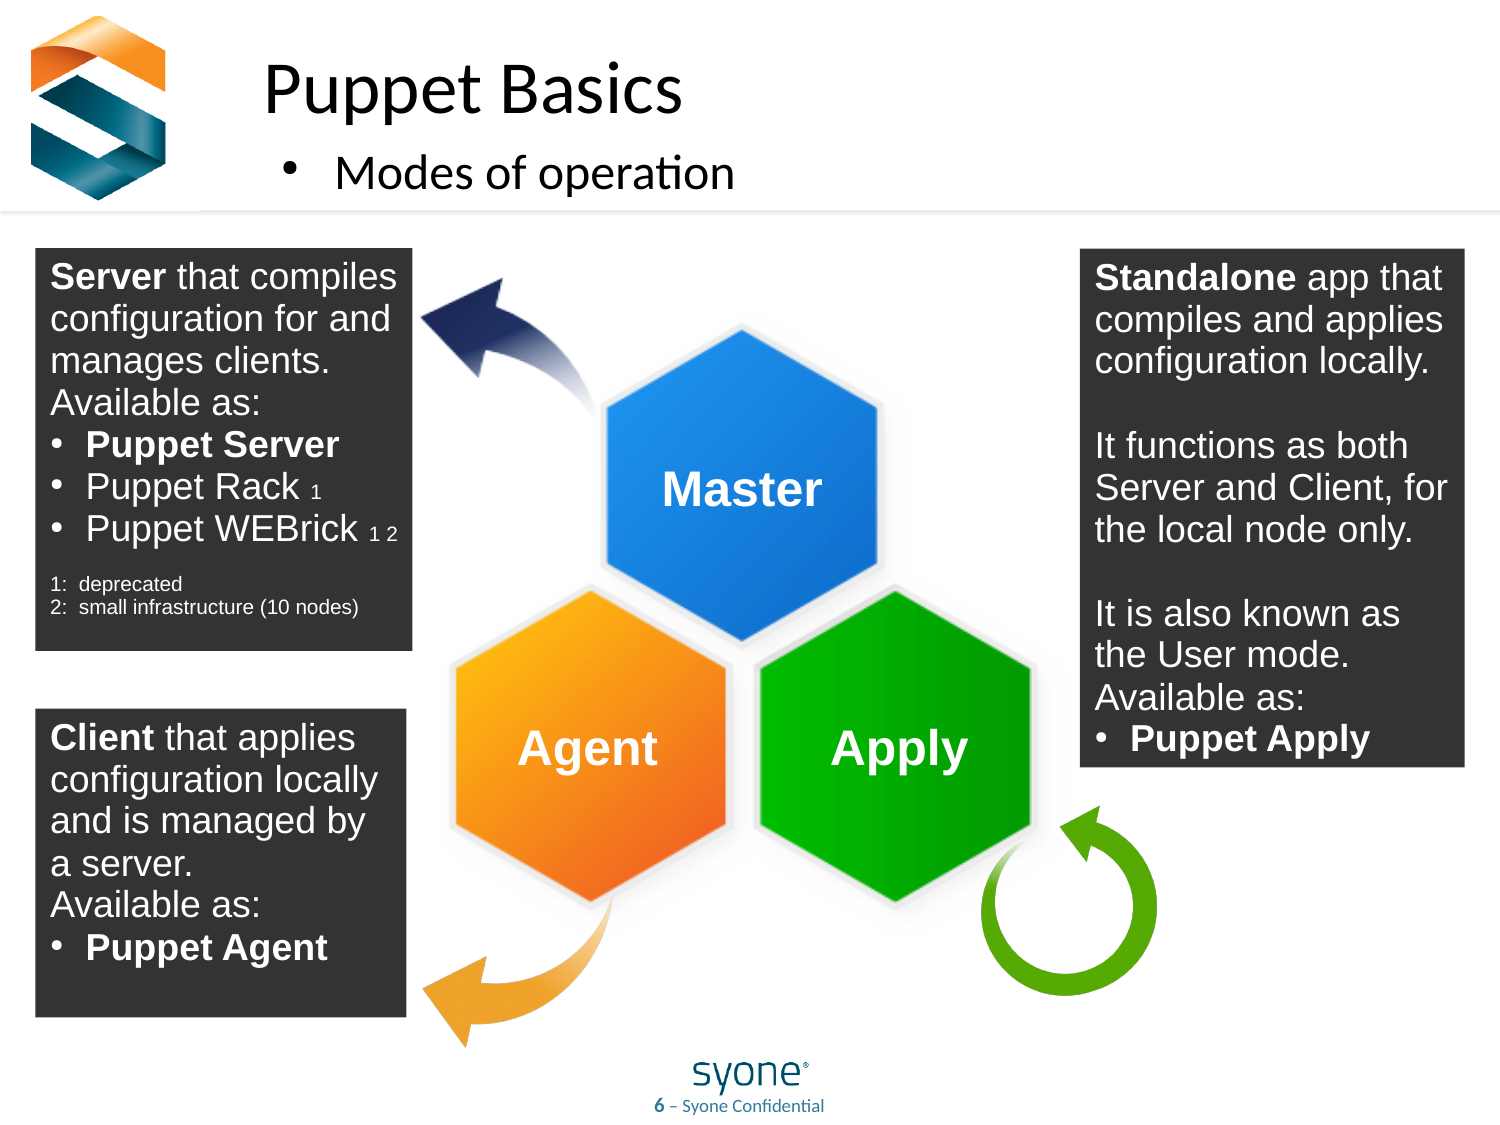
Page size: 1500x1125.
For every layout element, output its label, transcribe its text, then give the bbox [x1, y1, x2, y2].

picture [0, 0, 1500, 219]
text_box Standalone app that compiles and applies configuration locally. It functions as both Server and Client, for the local node only. It is also known as the User mode. Available as: Puppet Apply [1079, 248, 1465, 768]
text_box Client that applies configuration locally and is managed by a server. Available as: Puppet Agent [35, 708, 407, 1018]
text_box Master [637, 448, 847, 520]
picture [687, 1056, 813, 1098]
text_box Agent [502, 708, 685, 780]
text_box Server that compiles configuration for and manages clients. Available as: Puppet Server Puppet Rack 1 Puppet WEBrick 1 2 1: deprecated 2: small infrastructure (10 nodes) [35, 248, 413, 651]
title Puppet Basics [248, 37, 1355, 129]
text_box Apply [815, 708, 984, 780]
list Modes of operation [248, 139, 1355, 207]
picture [402, 271, 1164, 1082]
